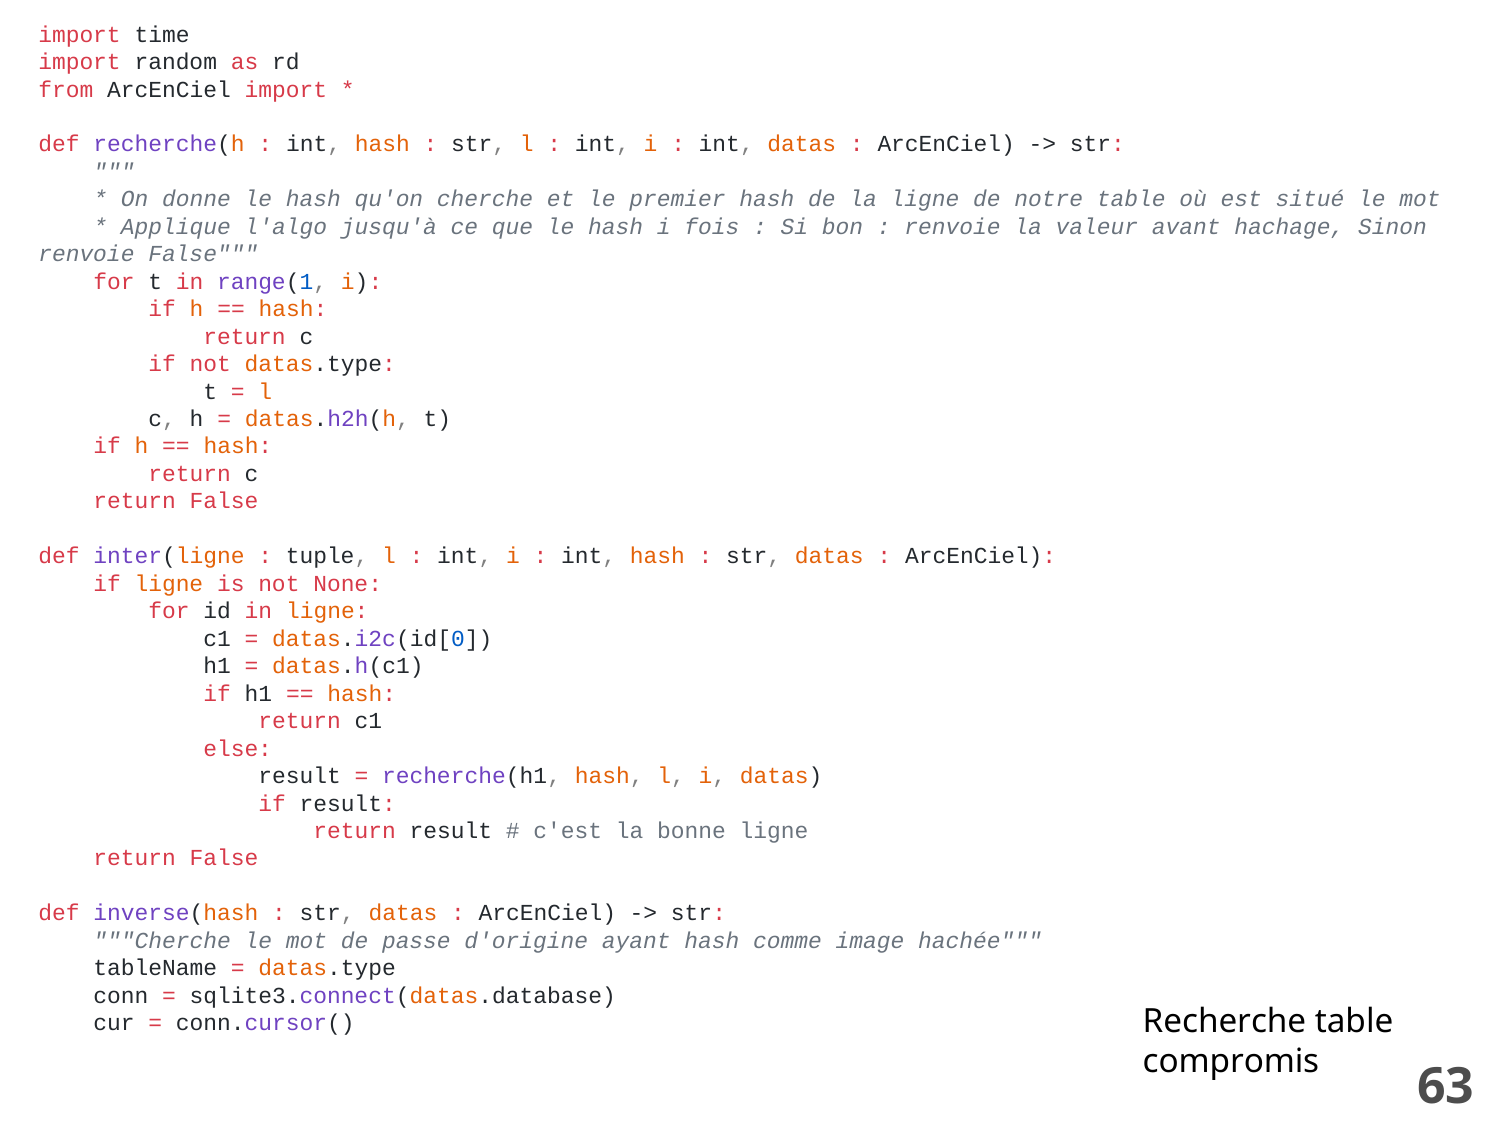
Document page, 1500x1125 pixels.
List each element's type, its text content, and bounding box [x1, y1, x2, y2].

text_box import time import random as rd from ArcEnCiel import * def recherche(h : int, hash : str, l : int, i : int, datas : ArcEnCiel) -> str: """ * On donne le hash qu'on cherche et le premier hash de la ligne de notre table où est situé le mot * Applique l'algo jusqu'à ce que le hash i fois : Si bon : renvoie la valeur avant hachage, Sinon renvoie False""" for t in range(1, i): if h == hash: return c if not datas.type: t = l c, h = datas.h2h(h, t) if h == hash: return c return False def inter(ligne : tuple, l : int, i : int, hash : str, datas : ArcEnCiel): if ligne is not None: for id in ligne: c1 = datas.i2c(id[0]) h1 = datas.h(c1) if h1 == hash: return c1 else: result = recherche(h1, hash, l, i, datas) if result: return result # c'est la bonne ligne return False def inverse(hash : str, datas : ArcEnCiel) -> str: """Cherche le mot de passe d'origine ayant hash comme image hachée""" tableName = datas.type conn = sqlite3.connect(datas.database) cur = conn.cursor() [23, 11, 1477, 1111]
text_box Recherche table compromis [1127, 992, 1447, 1125]
text_box <numéro> [1447, 1054, 1500, 1109]
